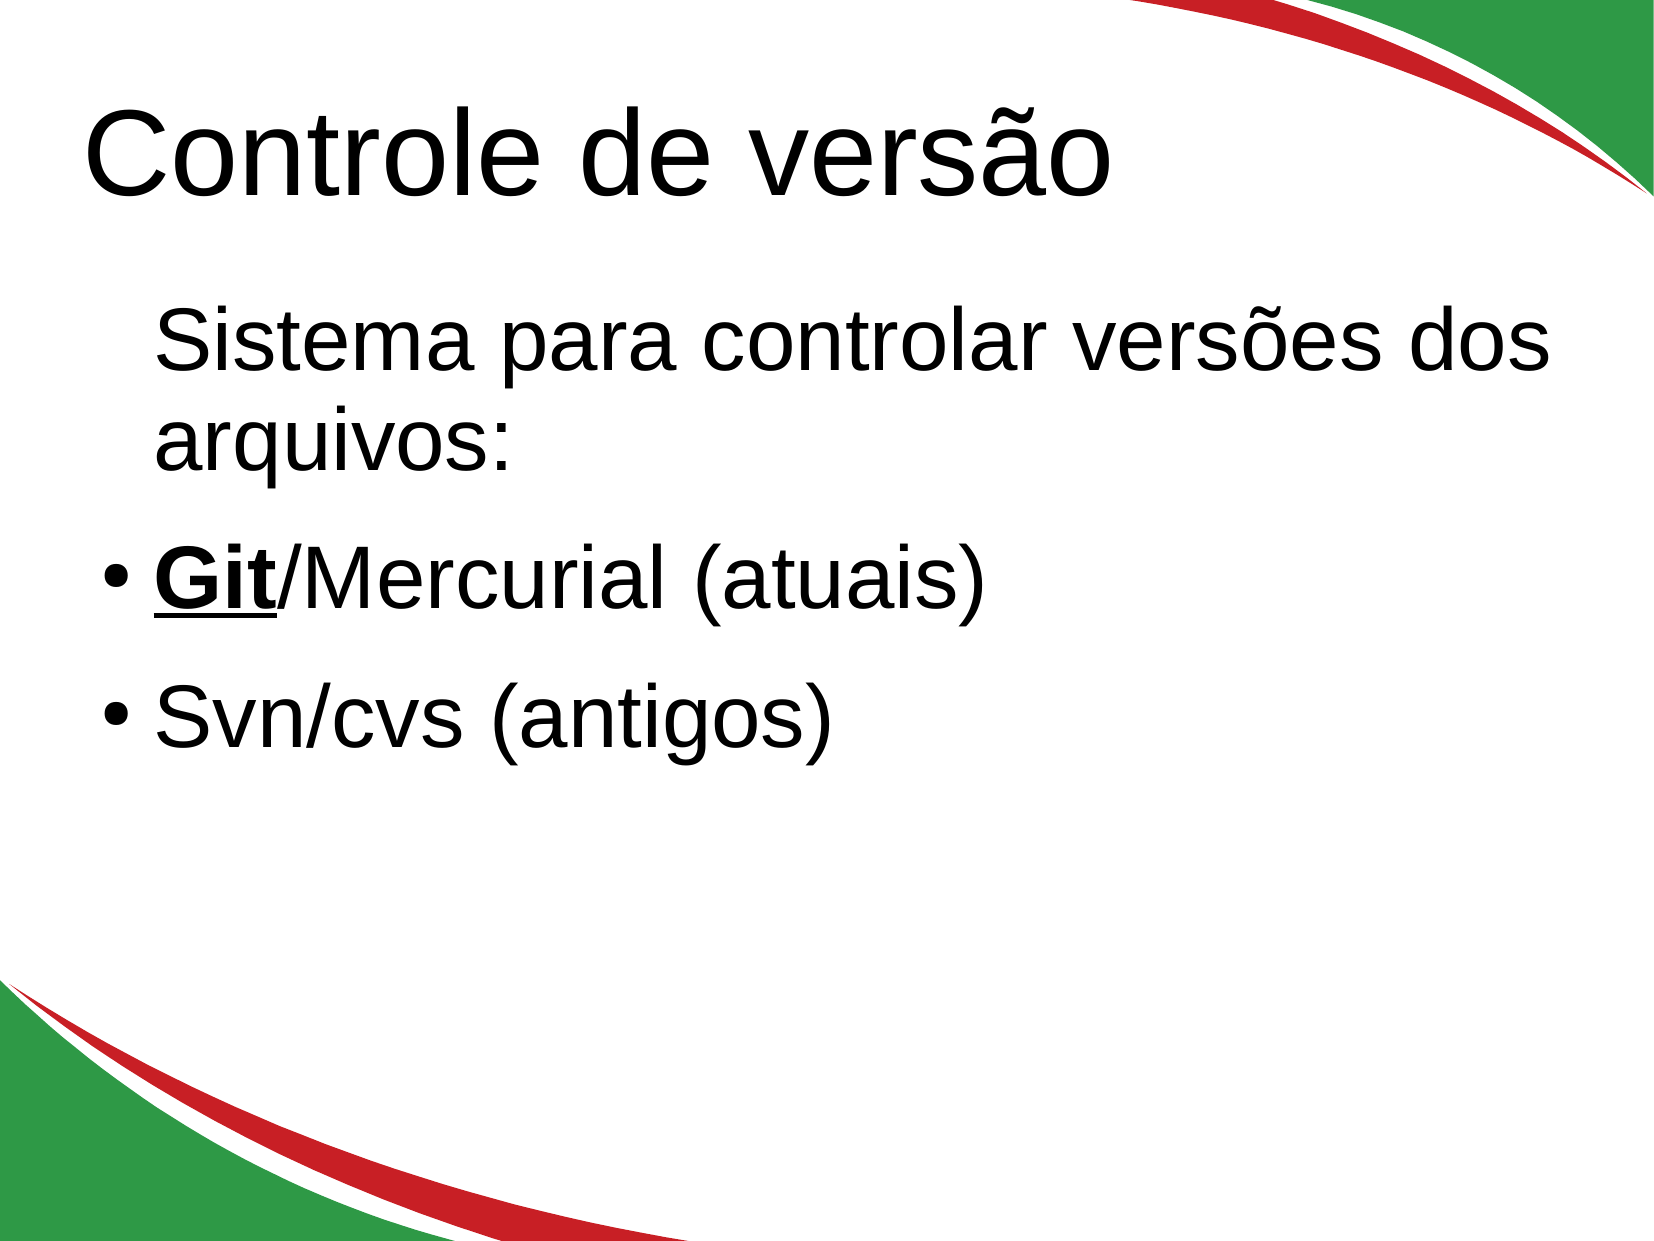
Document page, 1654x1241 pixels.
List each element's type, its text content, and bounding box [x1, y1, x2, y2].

list Sistema para controlar versões dos arquivos: Git/Mercurial (atuais) Svn/cvs (antigos) [82, 290, 1571, 1010]
title Controle de versão [82, 49, 1571, 257]
